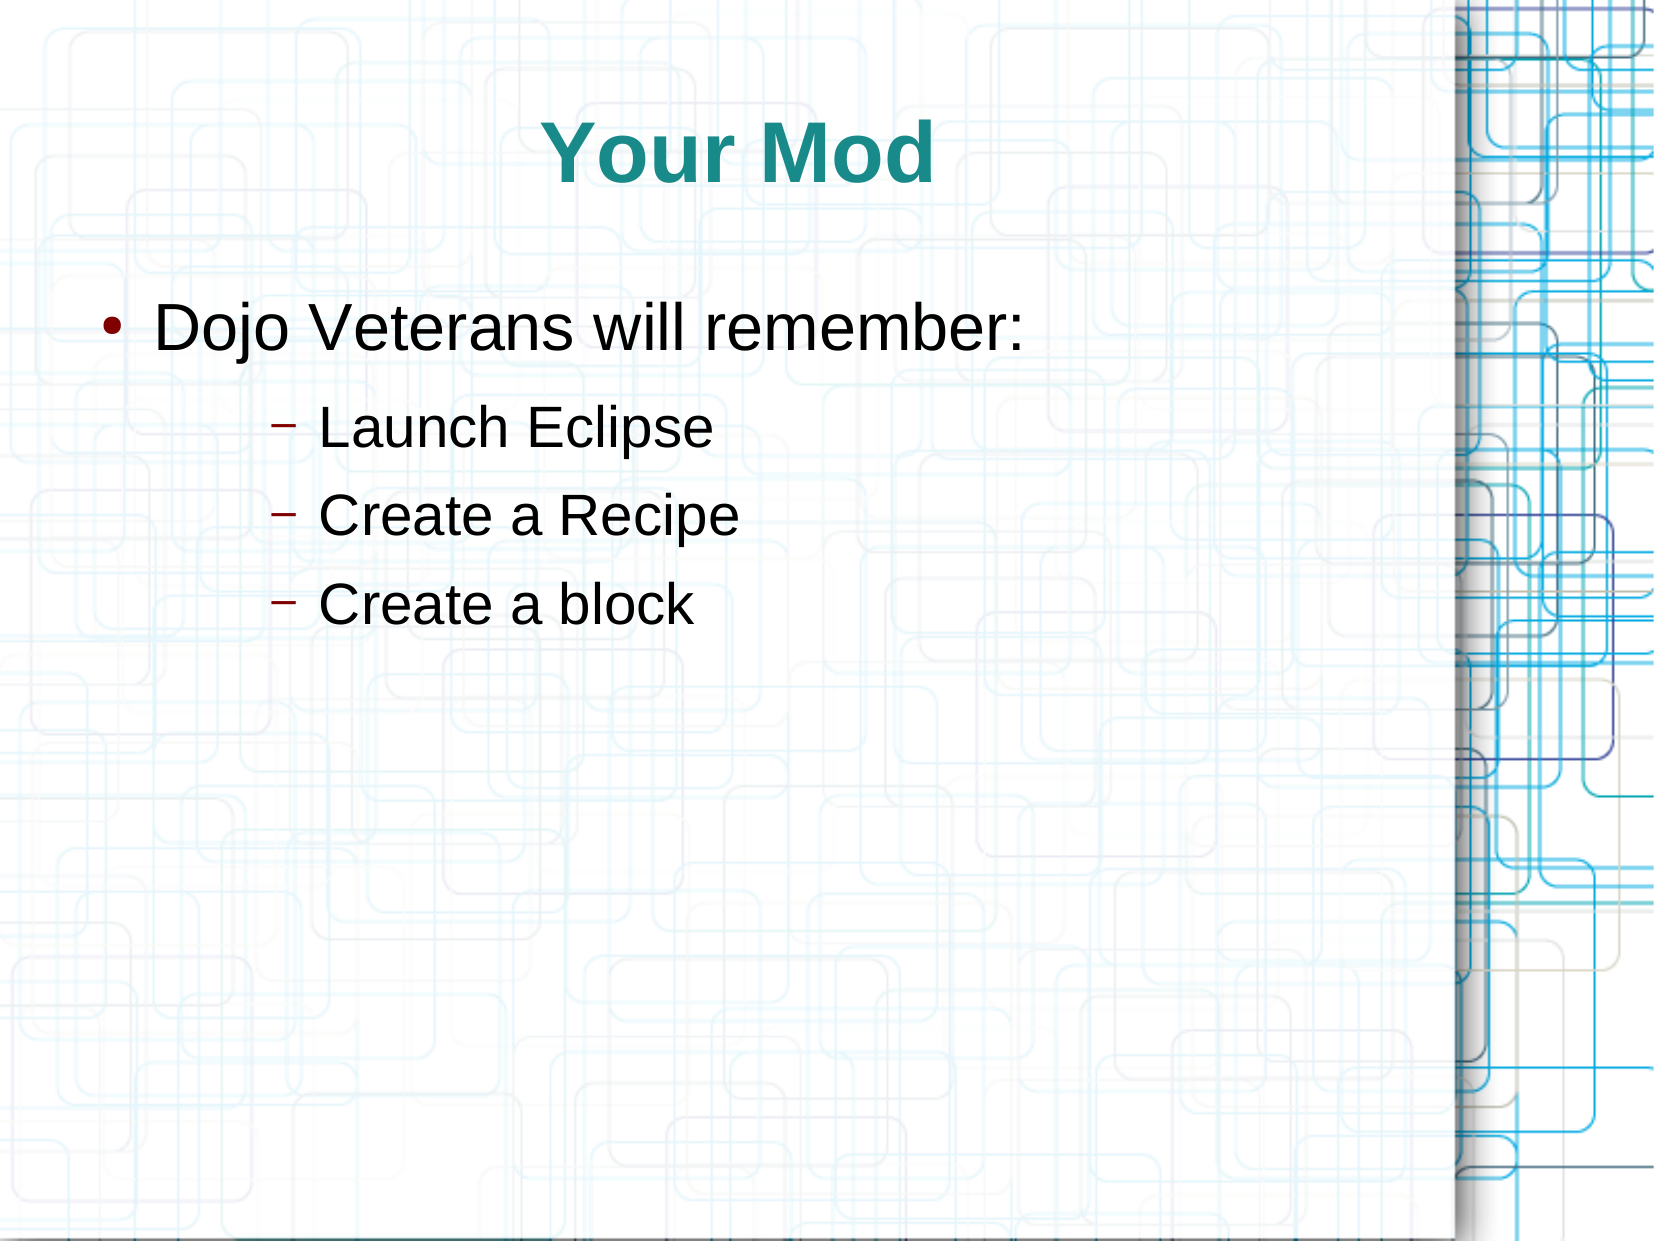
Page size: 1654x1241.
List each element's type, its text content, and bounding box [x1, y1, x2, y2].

picture [0, 0, 1654, 1241]
title Your Mod [59, 49, 1418, 257]
list Dojo Veterans will remember: Launch Eclipse Create a Recipe Create a block [82, 290, 1418, 1010]
